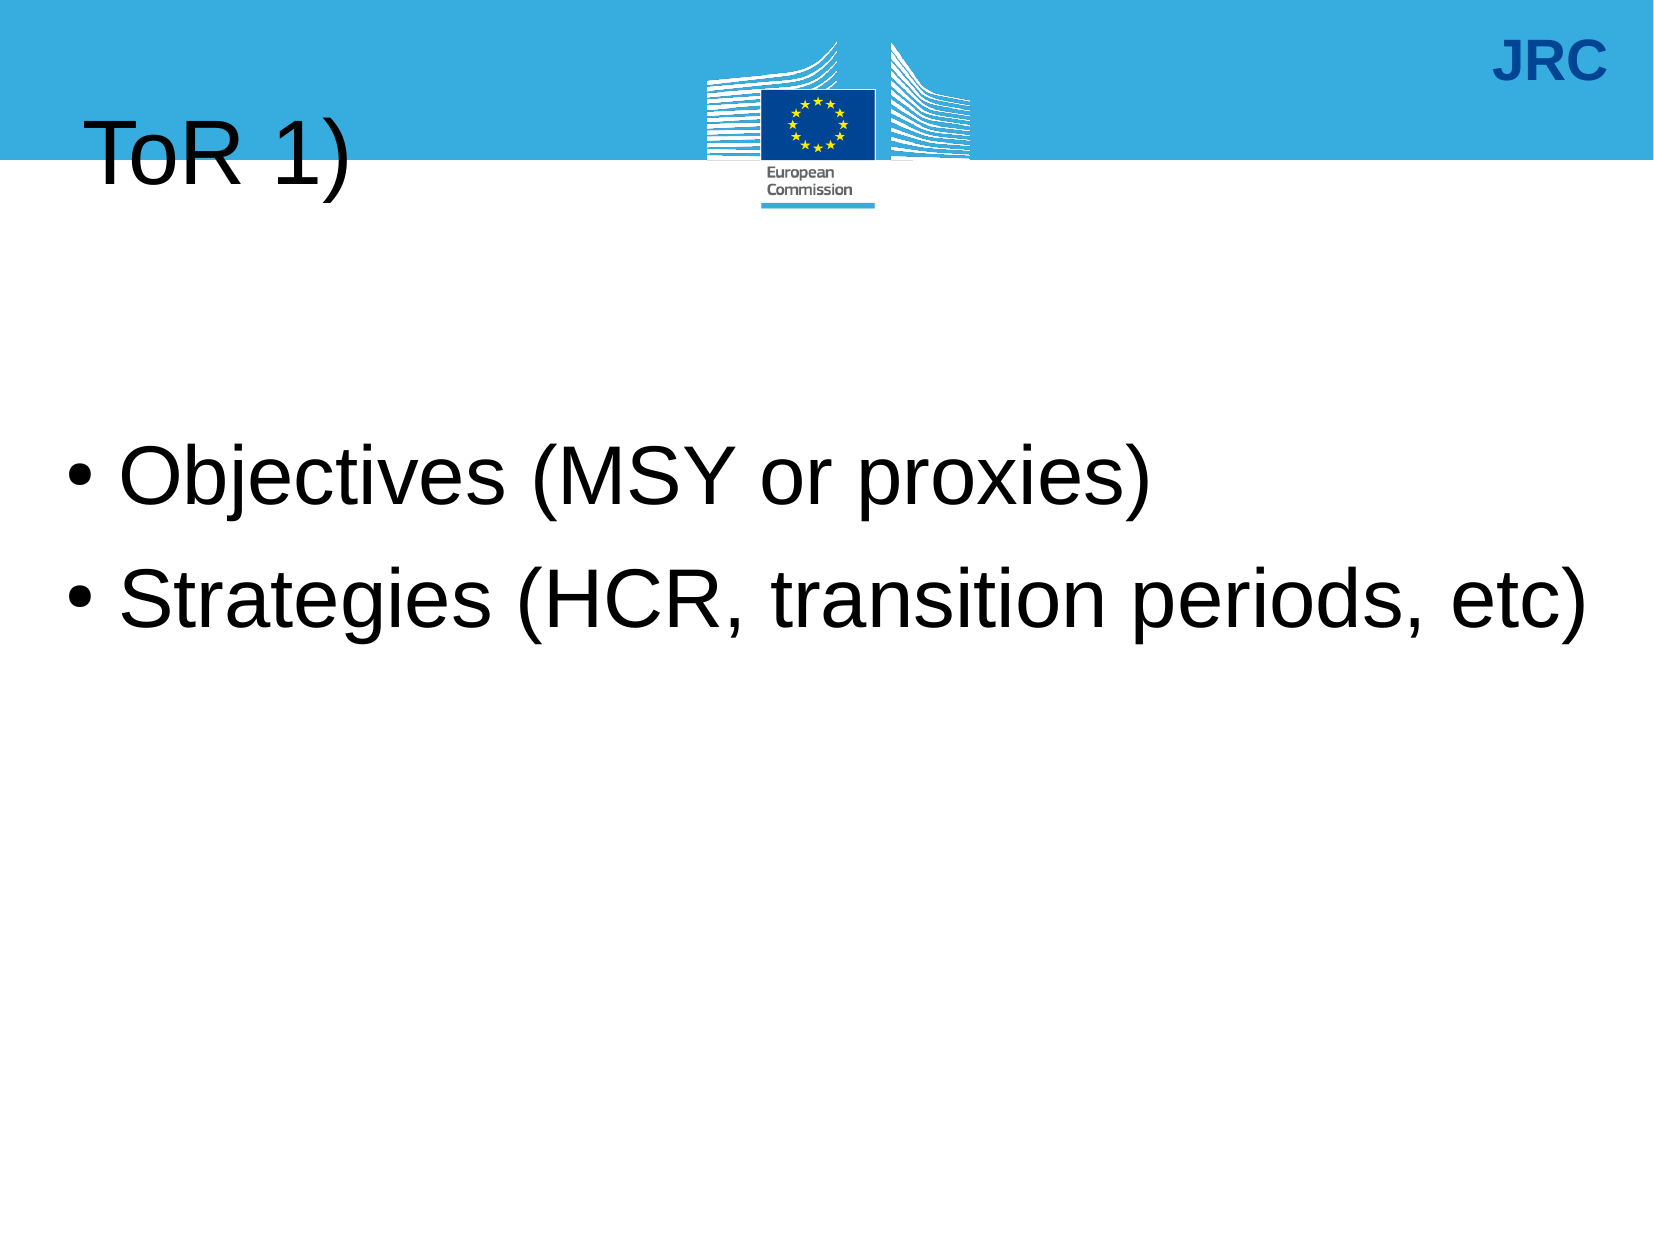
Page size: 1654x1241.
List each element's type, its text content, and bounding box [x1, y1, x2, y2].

text_box [0, 0, 1653, 160]
list Objectives (MSY or proxies) Strategies (HCR, transition periods, etc) [47, 307, 1607, 1182]
text_box JRC [1470, 22, 1631, 94]
picture [707, 41, 970, 49]
title ToR 1) [82, 49, 1571, 257]
